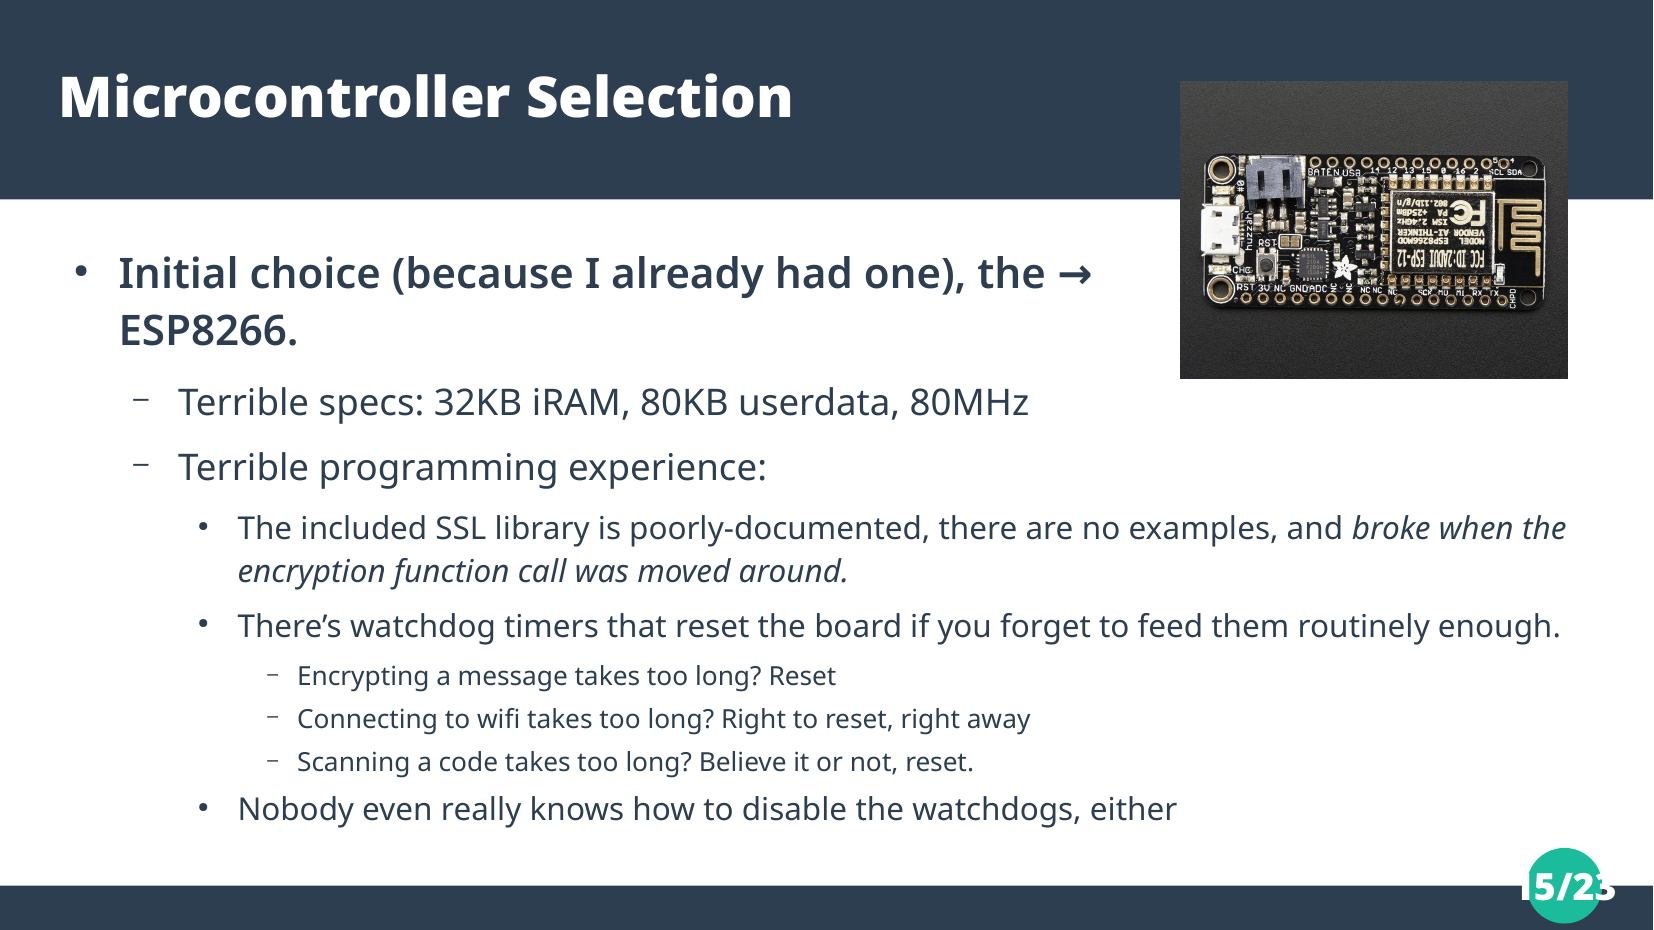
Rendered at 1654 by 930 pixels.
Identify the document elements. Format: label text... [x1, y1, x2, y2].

picture [1180, 81, 1568, 379]
title Microcontroller Selection [58, 36, 1594, 155]
list Initial choice (because I already had one), the → ESP8266. Terrible specs: 32KB iRAM, 80KB userdata, 80MHz Terrible programming experience: The included SSL library is poorly-documented, there are no examples, and broke when the encryption function call was moved around. There’s watchdog timers that reset the board if you forget to feed them routinely enough. Encrypting a message takes too long? Reset Connecting to wifi takes too long? Right to reset, right away Scanning a code takes too long? Believe it or not, reset. Nobody even really knows how to disable the watchdogs, either [58, 243, 1594, 864]
